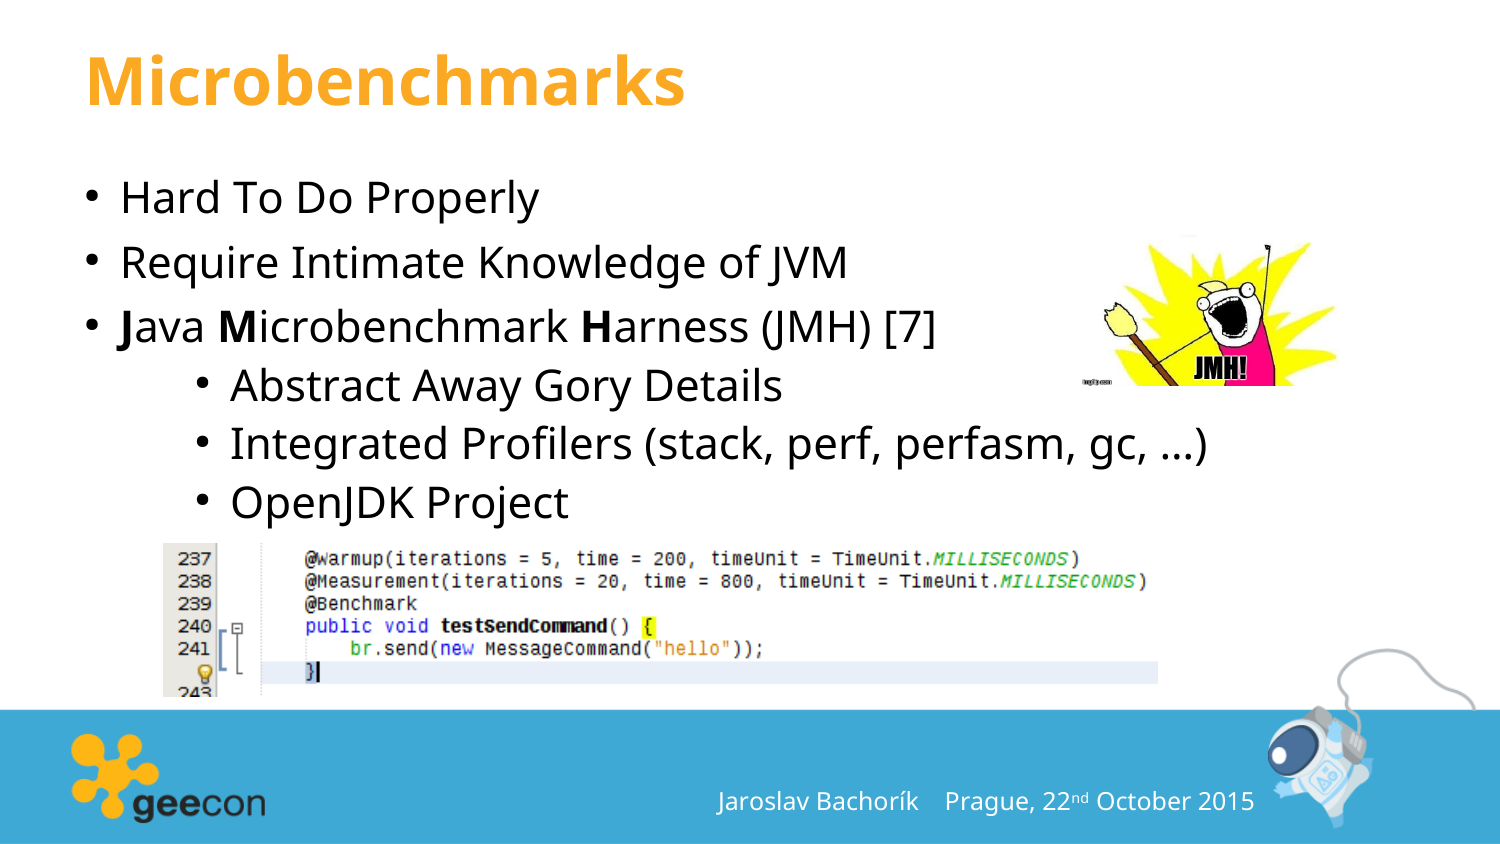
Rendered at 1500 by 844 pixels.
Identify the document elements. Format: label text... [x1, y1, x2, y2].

picture [0, 0, 1500, 844]
text_box Jaroslav Bachorík Prague, 22nd October 2015 [442, 778, 1270, 824]
list Hard To Do Properly Require Intimate Knowledge of JVM Java Microbenchmark Harness (JMH) [7] Abstract Away Gory Details Integrated Profilers (stack, perf, perfasm, gc, …) OpenJDK Project [75, 165, 1426, 414]
title Microbenchmarks [75, 33, 1426, 165]
